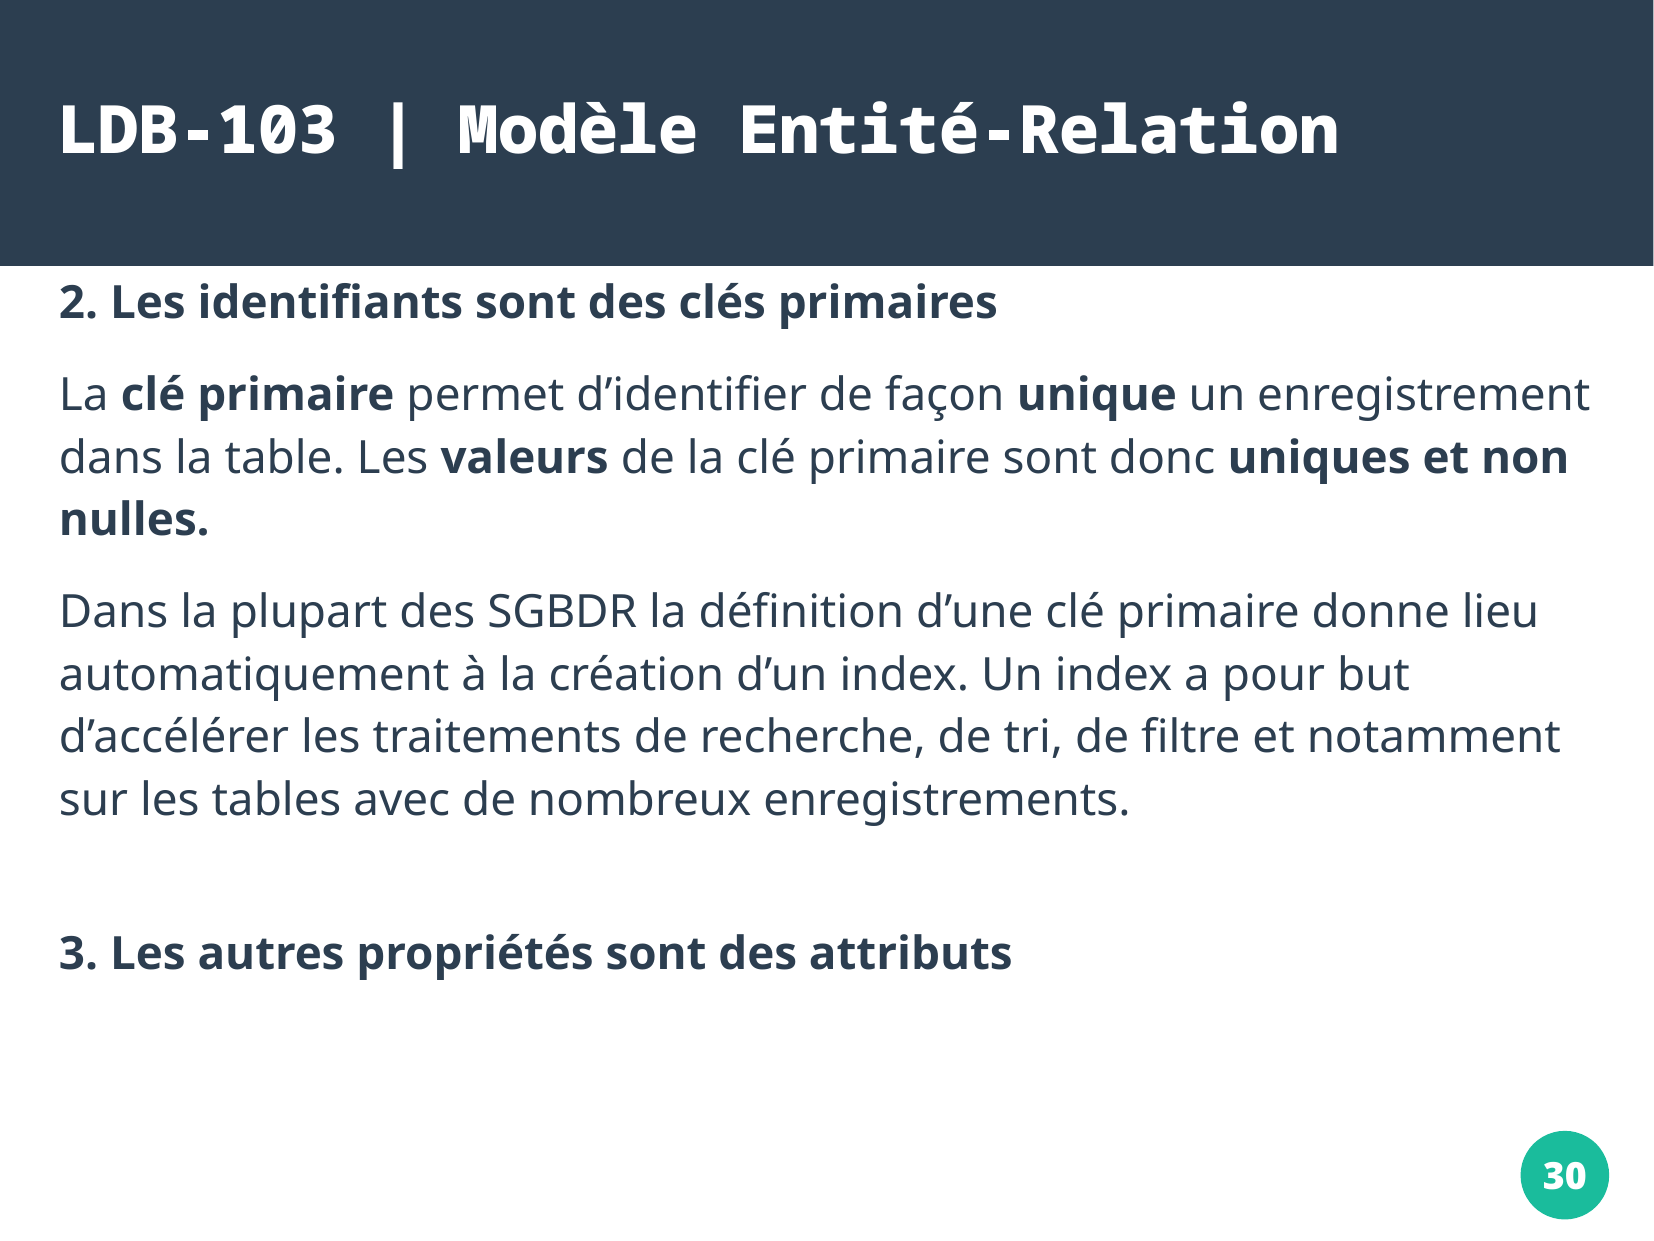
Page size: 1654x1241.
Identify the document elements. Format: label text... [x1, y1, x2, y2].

title LDB-103 | Modèle Entité-Relation [58, 49, 1595, 207]
list 2. Les identifiants sont des clés primaires La clé primaire permet d’identifier de façon unique un enregistrement dans la table. Les valeurs de la clé primaire sont donc uniques et non nulles. Dans la plupart des SGBDR la définition d’une clé primaire donne lieu automatiquement à la création d’un index. Un index a pour but d’accélérer les traitements de recherche, de tri, de filtre et notamment sur les tables avec de nombreux enregistrements. 3. Les autres propriétés sont des attributs [58, 270, 1595, 1171]
